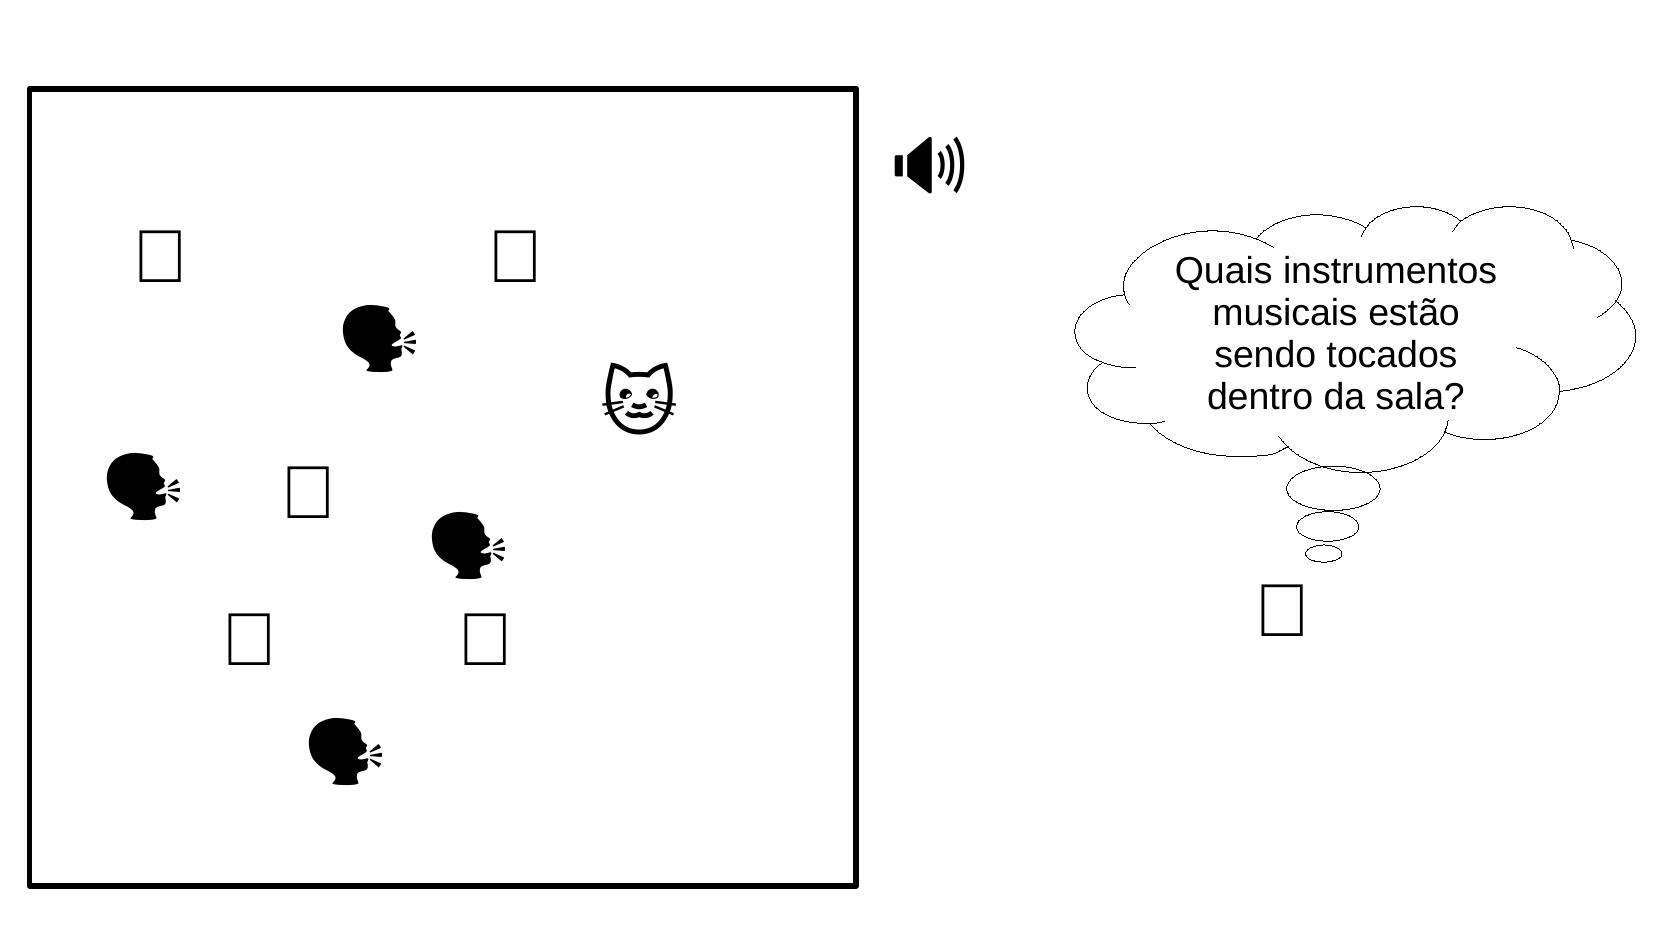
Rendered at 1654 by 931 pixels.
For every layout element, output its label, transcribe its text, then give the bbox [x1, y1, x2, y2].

text_box 🎹 [265, 442, 389, 542]
text_box Quais instrumentos musicais estão sendo tocados dentro da sala? [1074, 206, 1636, 542]
text_box 🎻 [472, 206, 596, 306]
text_box 🗣️ [88, 442, 212, 542]
text_box 🐱 [585, 354, 709, 454]
text_box 🗣️ [413, 501, 537, 601]
text_box 🗣️ [290, 708, 414, 808]
text_box 🎺 [206, 590, 330, 690]
text_box 🗣️ [324, 295, 502, 414]
text_box 🤨 [1240, 561, 1388, 680]
text_box 🥁 [118, 206, 296, 306]
text_box 🎸 [442, 590, 567, 690]
text_box 🔊 [856, 118, 1004, 237]
